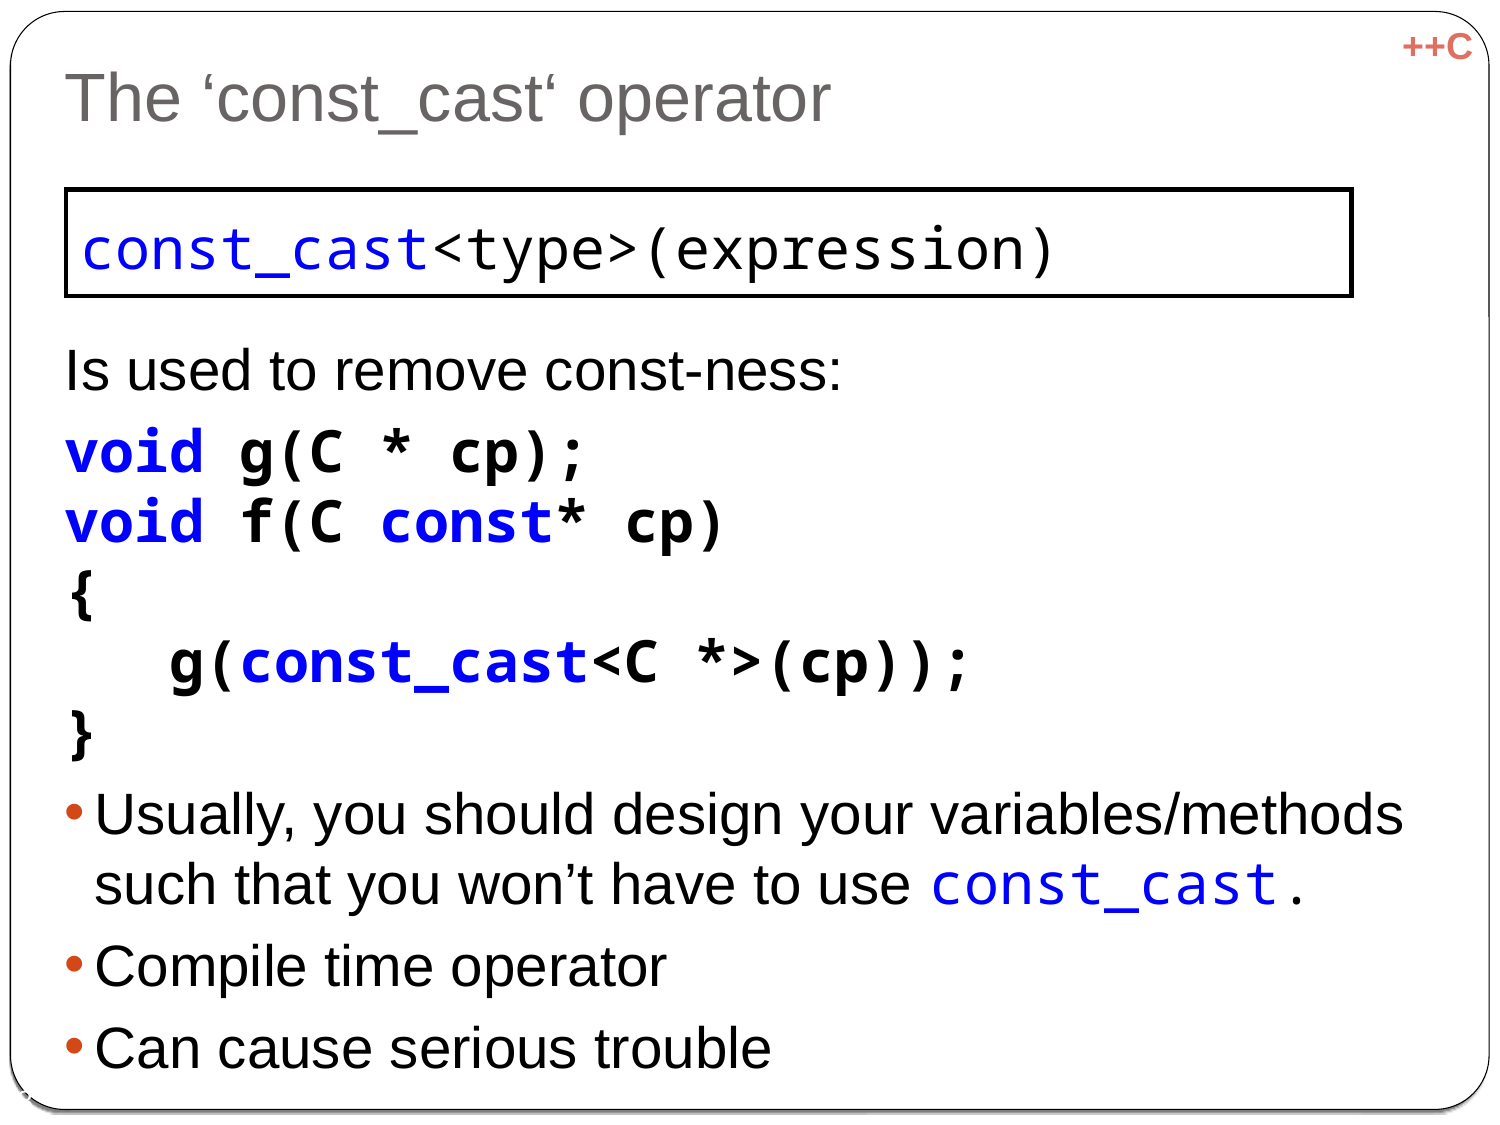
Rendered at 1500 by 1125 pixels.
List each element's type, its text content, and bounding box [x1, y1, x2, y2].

text_box const_cast<type>(expression) [65, 189, 1352, 296]
title The ‘const_cast‘ operator [50, 45, 1450, 150]
list Is used to remove const-ness: void g(C * cp); void f(C const* cp) { g(const_cast<C *>(cp)); } Usually, you should design your variables/methods such that you won’t have to use const_cast. Compile time operator Can cause serious trouble [50, 324, 1450, 1088]
slide_number <number> [0, 1074, 50, 1125]
